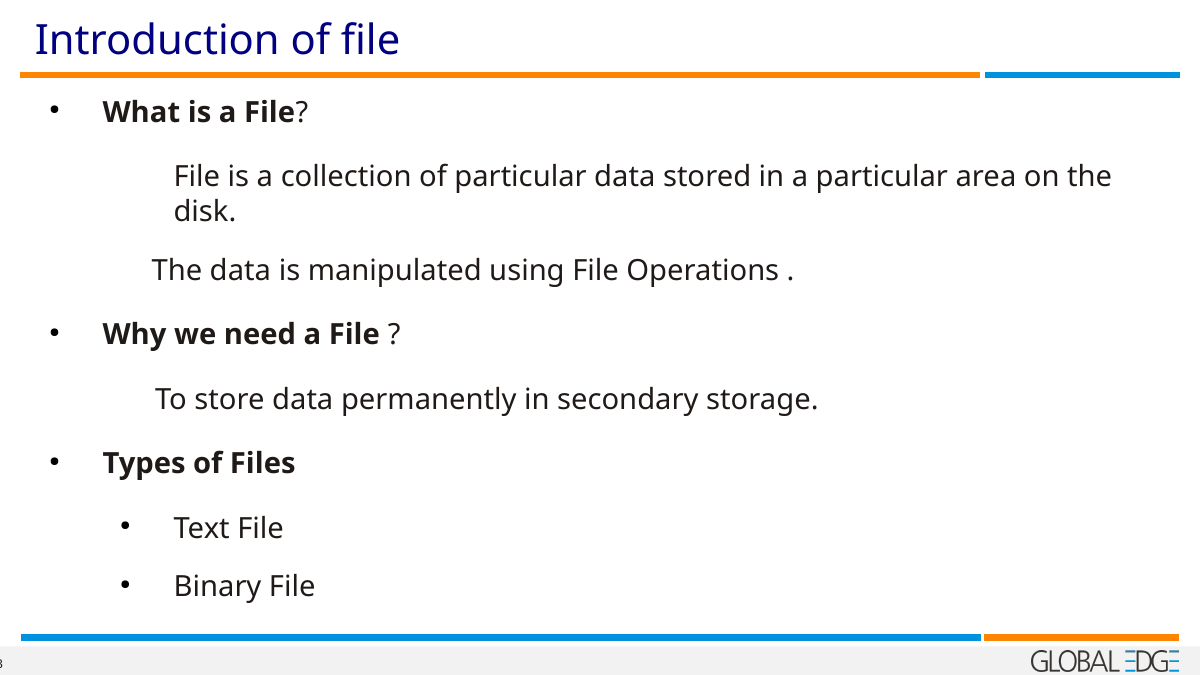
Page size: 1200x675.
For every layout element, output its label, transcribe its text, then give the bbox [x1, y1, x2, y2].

title Introduction of file [23, 11, 1099, 65]
list What is a File? File is a collection of particular data stored in a particular area on the disk. The data is manipulated using File Operations . Why we need a File ? To store data permanently in secondary storage. Types of Files Text File Binary File [20, 87, 1179, 628]
picture [1031, 650, 1179, 672]
